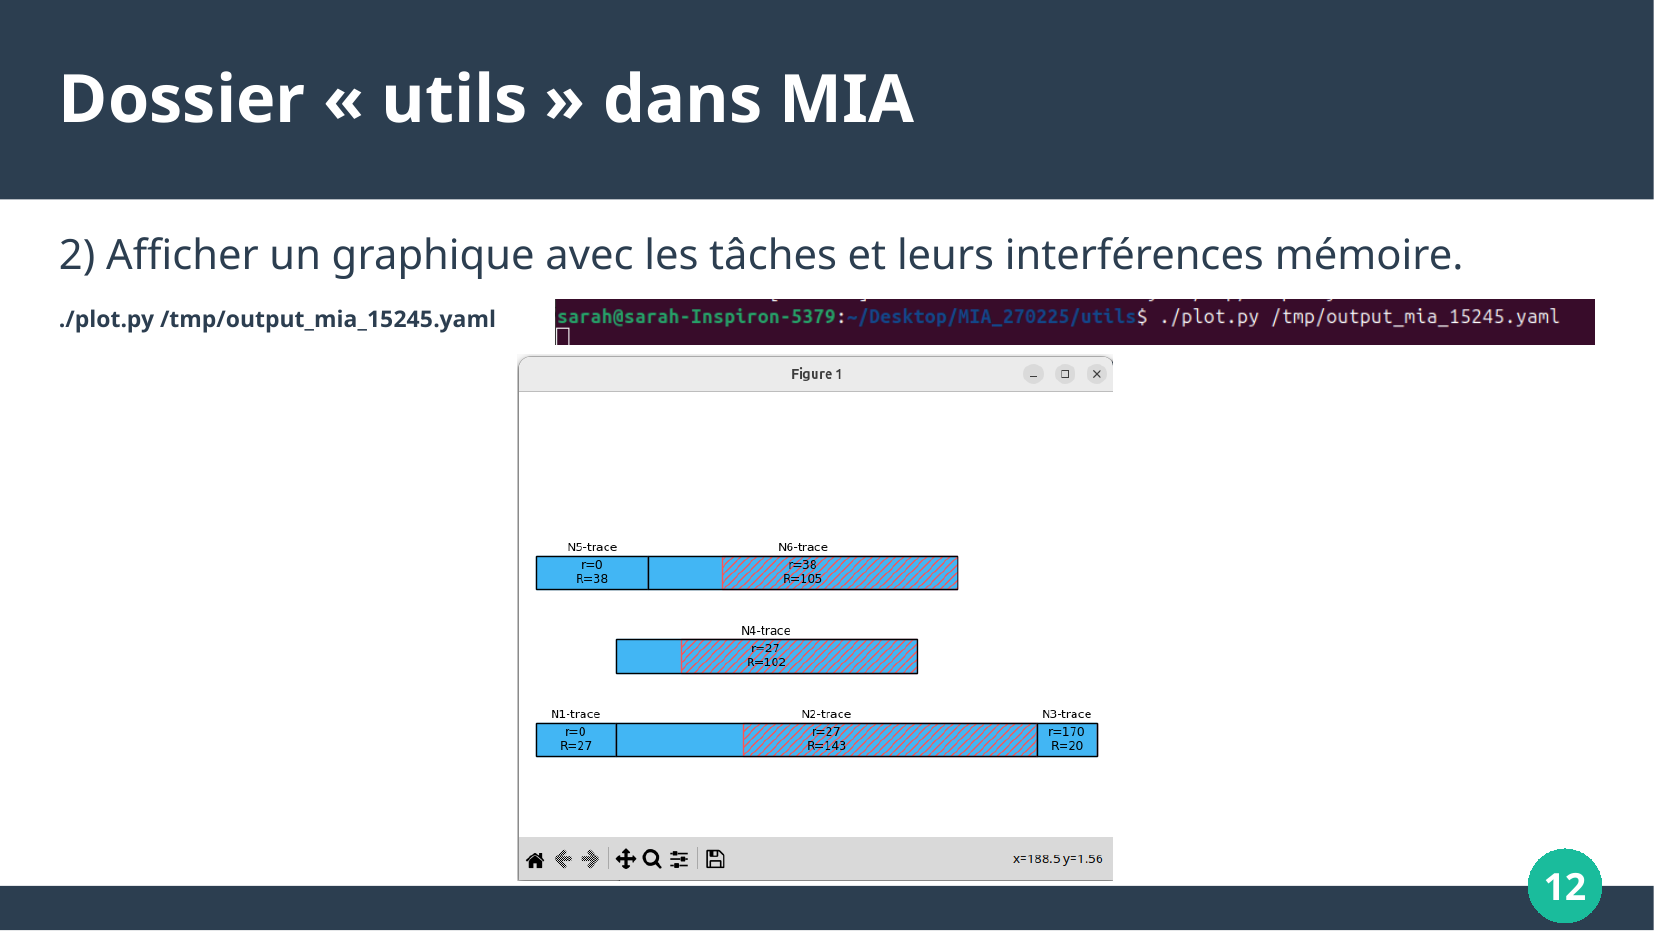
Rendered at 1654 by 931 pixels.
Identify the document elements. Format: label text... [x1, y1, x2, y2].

picture [517, 354, 1113, 881]
title Dossier « utils » dans MIA [59, 37, 1595, 156]
list 2) Afficher un graphique avec les tâches et leurs interférences mémoire. ./plot.py /tmp/output_mia_15245.yaml [59, 225, 1595, 858]
picture [555, 299, 1595, 345]
